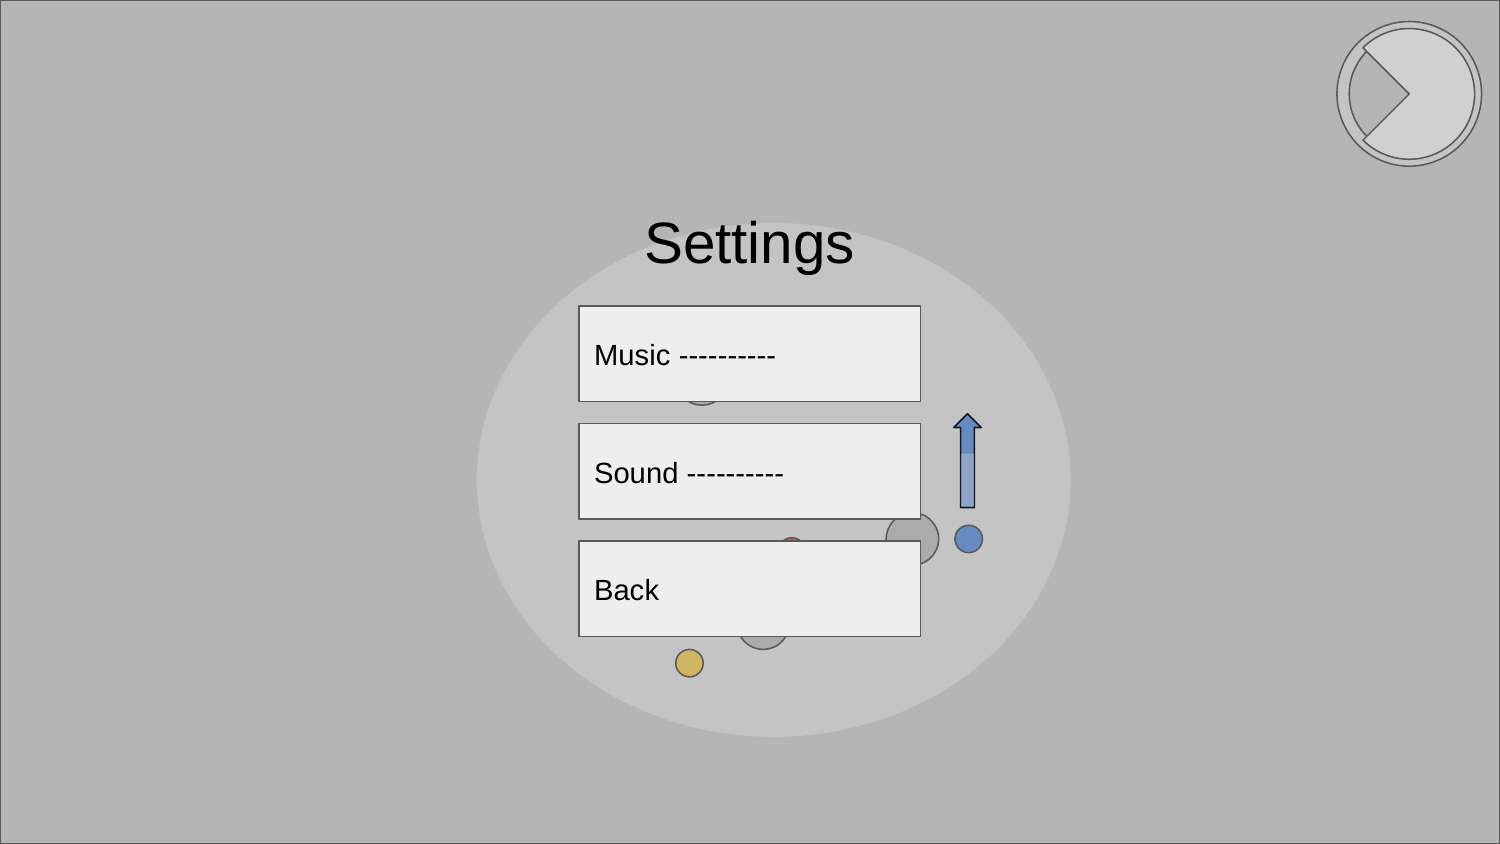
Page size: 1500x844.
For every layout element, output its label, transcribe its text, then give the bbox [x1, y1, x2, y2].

text_box [0, 0, 1500, 844]
text_box Music ---------- [579, 306, 921, 402]
title Settings [51, 189, 1449, 284]
text_box Sound ---------- [579, 423, 921, 519]
text_box Back [579, 541, 921, 637]
